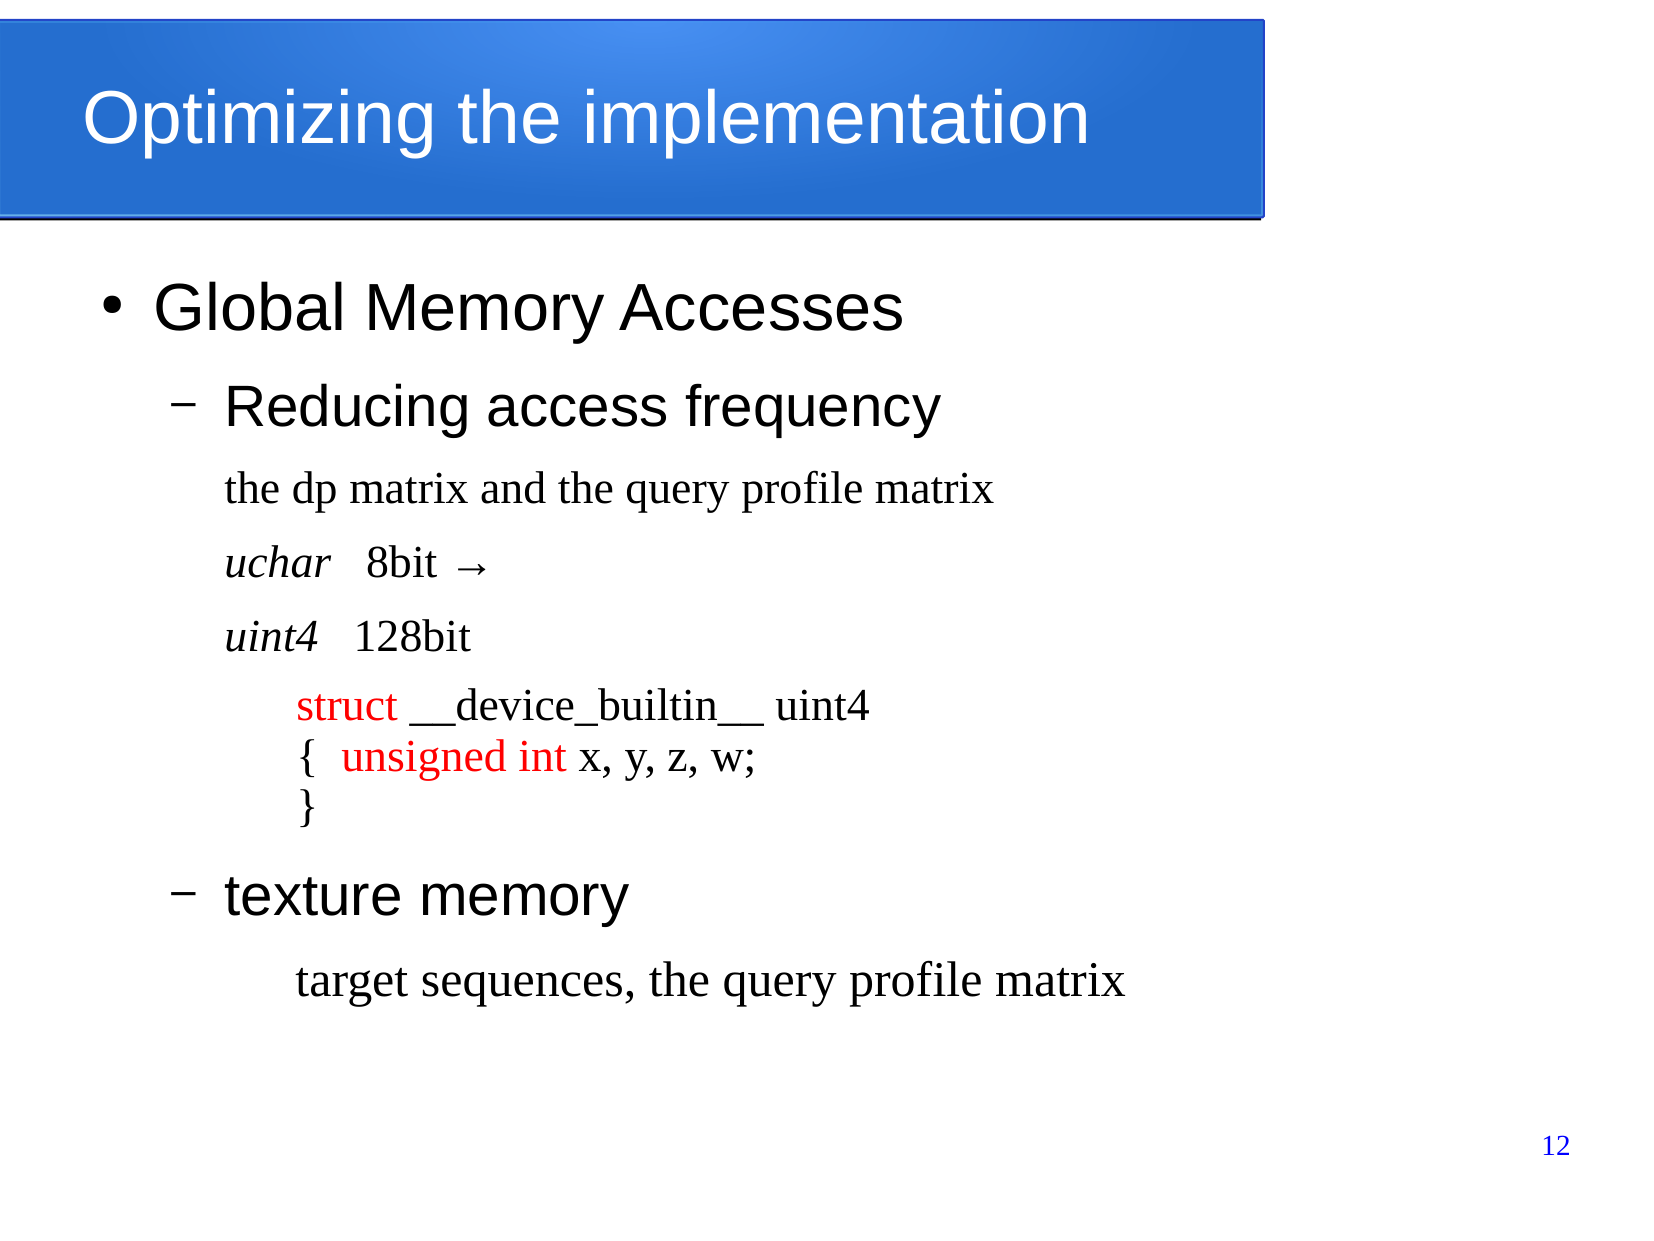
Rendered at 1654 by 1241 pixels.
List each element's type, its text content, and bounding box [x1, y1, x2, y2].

list Global Memory Accesses Reducing access frequency the dp matrix and the query profile matrix uchar 8bit → uint4 128bit texture memory target sequences, the query profile matrix [82, 269, 1538, 1201]
title Optimizing the implementation [82, 25, 1250, 211]
text_box struct __device_builtin__ uint4 { unsigned int x, y, z, w; } [281, 672, 886, 841]
